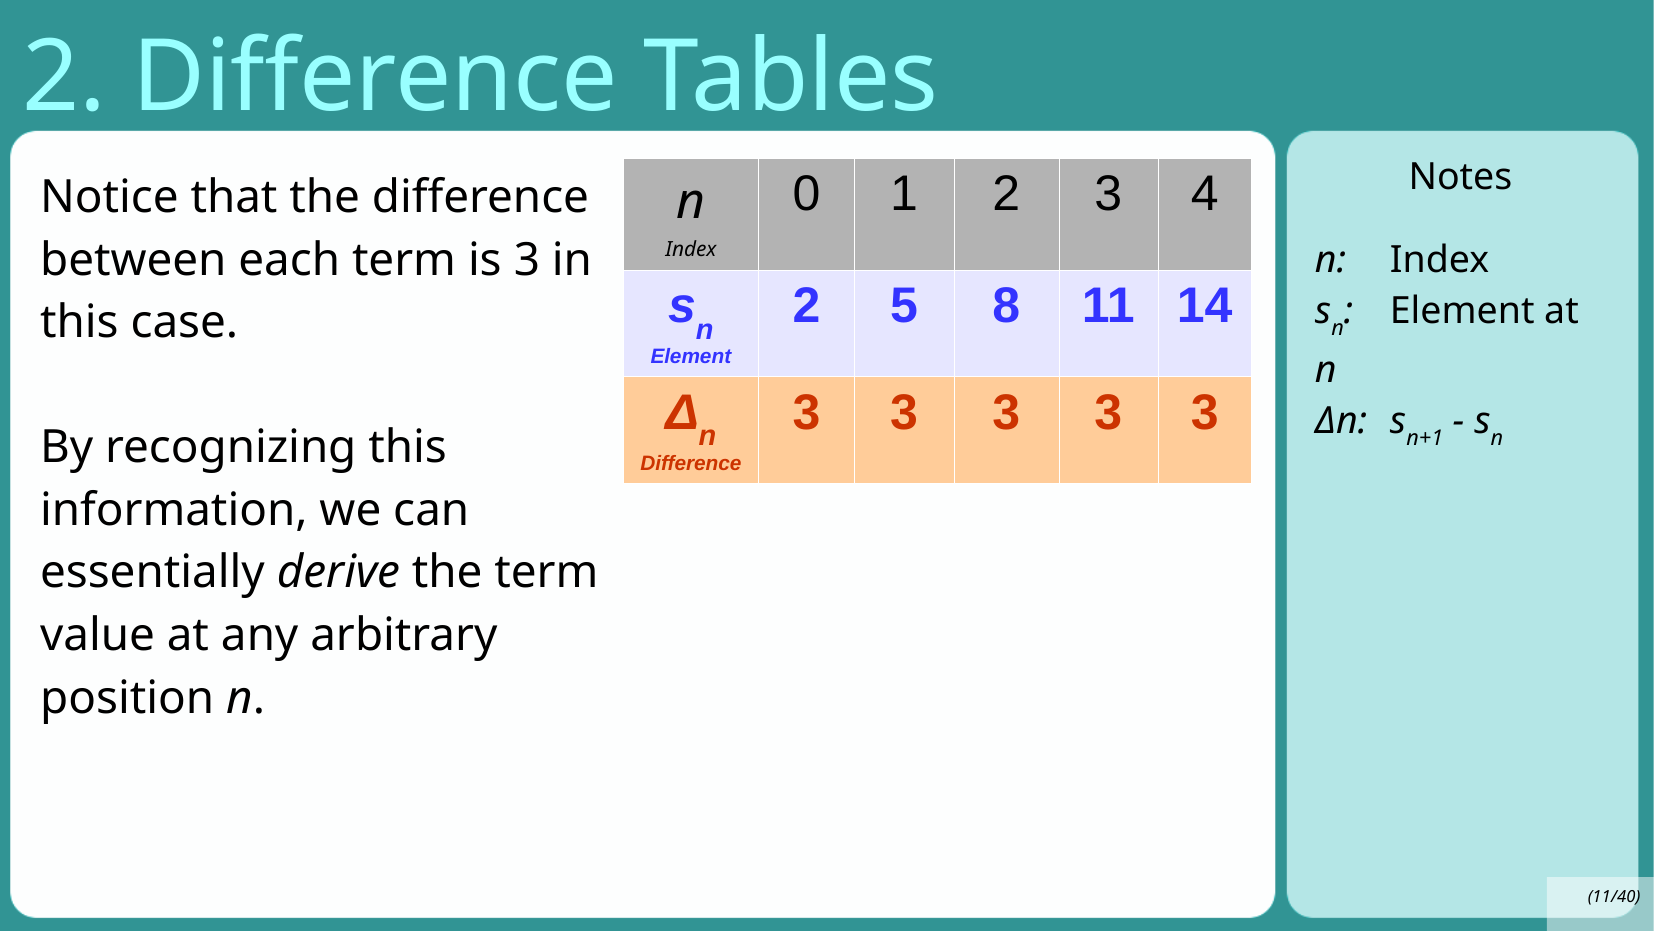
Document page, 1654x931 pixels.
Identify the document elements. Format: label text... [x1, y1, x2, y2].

table_header 4 [1159, 159, 1251, 270]
title 2. Difference Tables [22, 13, 1511, 130]
table_cell 2 [759, 271, 854, 376]
table_cell 5 [855, 271, 954, 376]
table_cell 3 [1159, 377, 1251, 483]
table_cell 3 [855, 377, 954, 483]
table_header 1 [855, 159, 954, 270]
table_header 3 [1060, 159, 1158, 270]
table_cell 3 [955, 377, 1059, 483]
table_cell 14 [1159, 271, 1251, 376]
table_cell 3 [759, 377, 854, 483]
table_cell sn Element [624, 271, 758, 376]
table_header 2 [955, 159, 1059, 270]
text_box Notes [1290, 141, 1631, 661]
picture [0, 0, 1654, 931]
text_box Notice that the difference between each term is 3 in this case. By recognizing this information, we can essentially derive the term value at any arbitrary position n. [40, 163, 623, 628]
table_cell 8 [955, 271, 1059, 376]
table_header 0 [759, 159, 854, 270]
table_cell 3 [1060, 377, 1158, 483]
table_header n Index [624, 159, 758, 270]
text_box (<number>/40) [1546, 877, 1654, 931]
text_box n: Index sn: Element at n Δn: sn+1 - sn [1300, 225, 1622, 385]
table_cell 11 [1060, 271, 1158, 376]
table_cell Δn Difference [624, 377, 758, 483]
